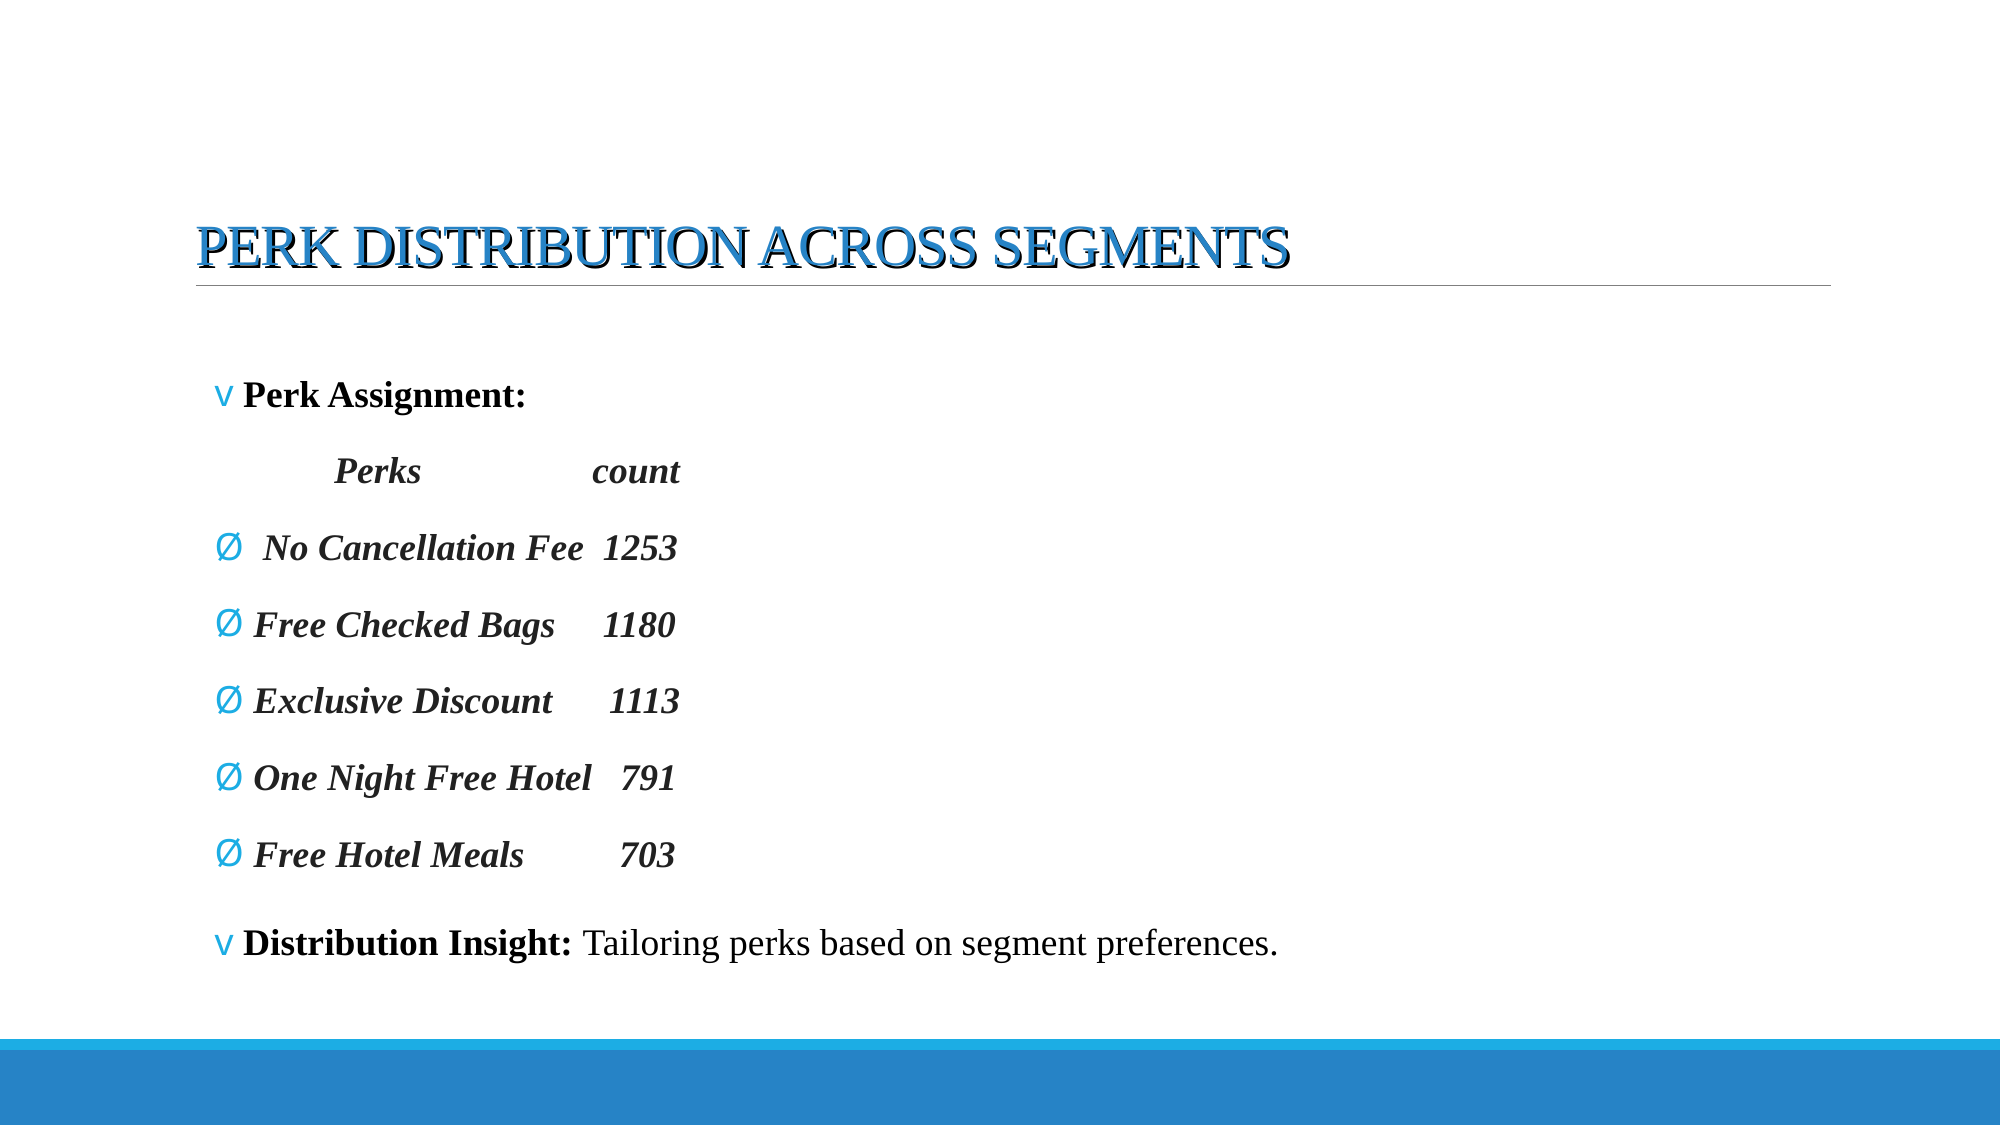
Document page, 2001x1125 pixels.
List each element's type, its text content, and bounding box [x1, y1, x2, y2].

list Perk Assignment: Perks count No Cancellation Fee 1253 Free Checked Bags 1180 Exclusive Discount 1113 One Night Free Hotel 791 Free Hotel Meals 703 Distribution Insight: Tailoring perks based on segment preferences. [199, 242, 1831, 1023]
title PERK DISTRIBUTION ACROSS SEGMENTS [180, 47, 1831, 286]
